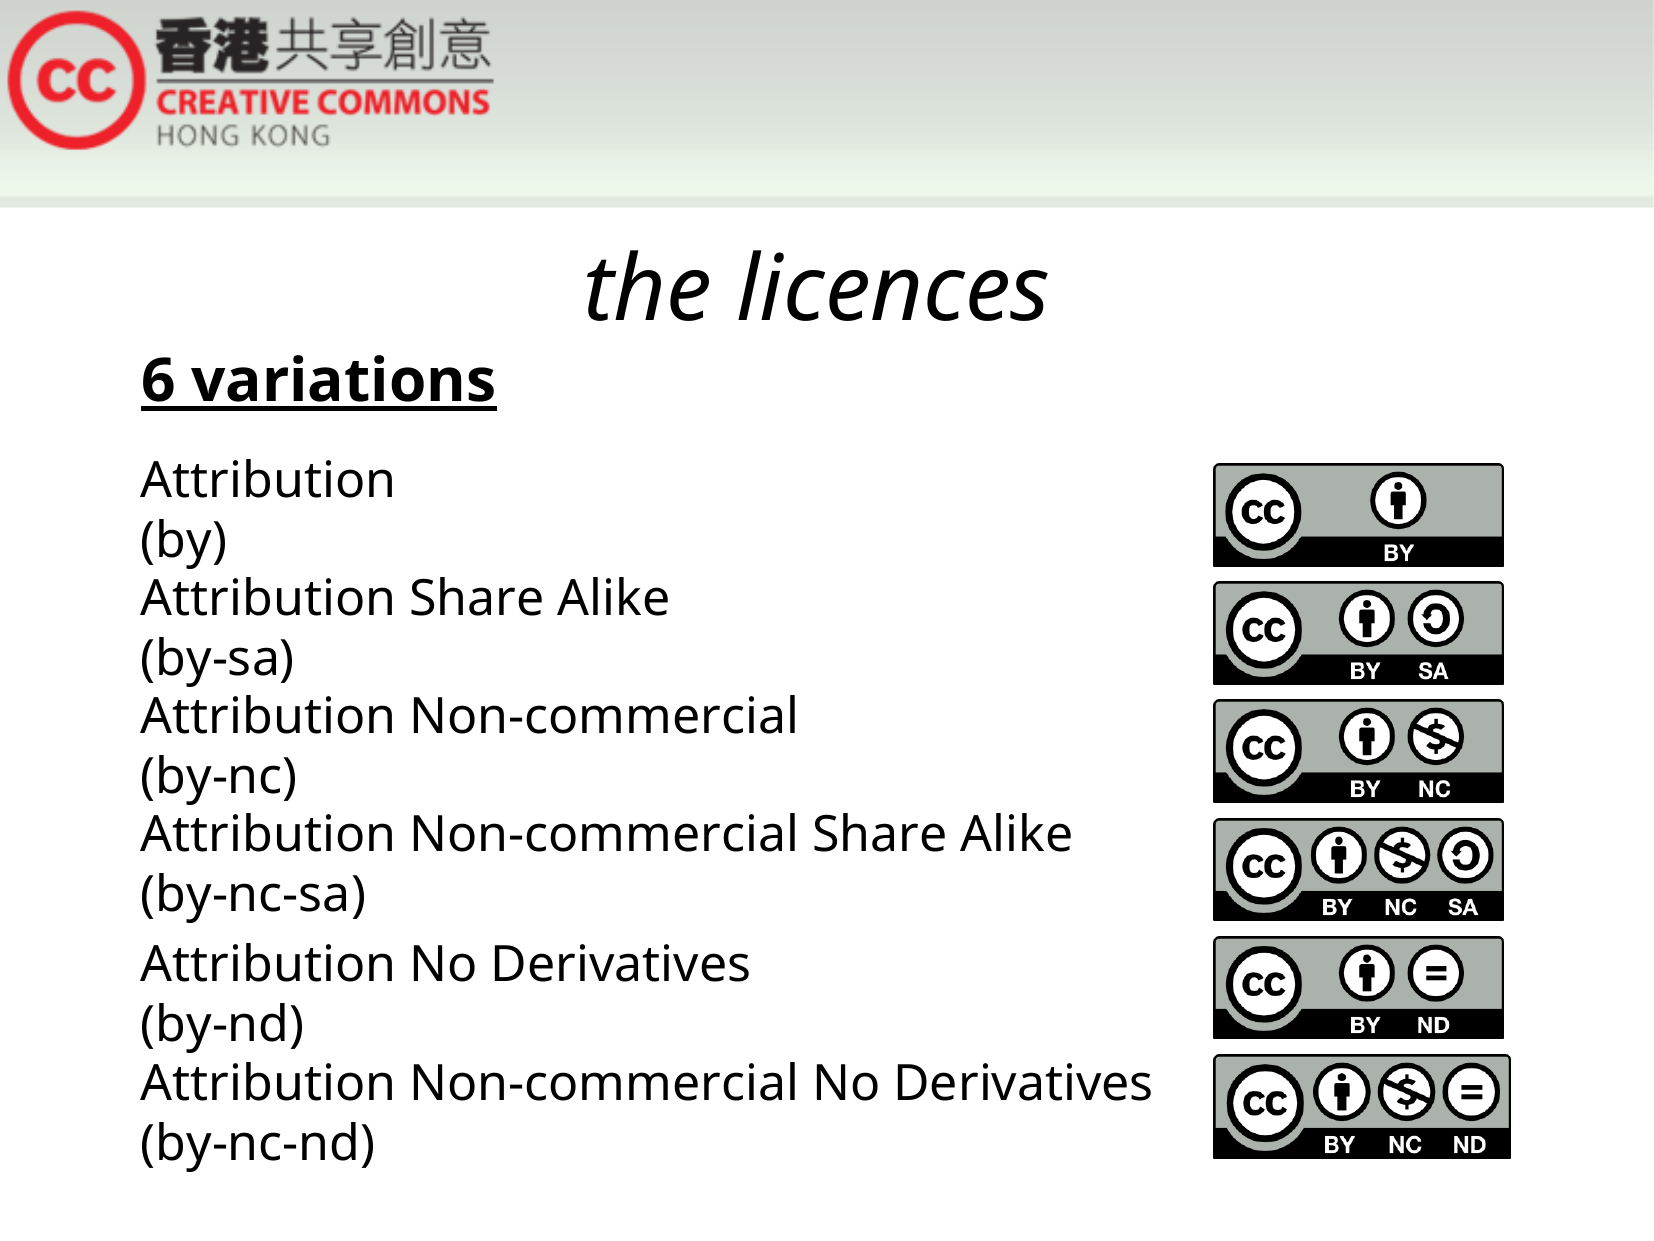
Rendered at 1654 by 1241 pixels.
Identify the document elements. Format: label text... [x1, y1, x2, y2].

text_box Attribution Non-commercial No Derivatives (by-nc-nd) [126, 1060, 1178, 1178]
text_box Attribution (by) [126, 440, 979, 576]
text_box Attribution No Derivatives (by-nd) [126, 930, 1190, 1060]
text_box Attribution Share Alike (by-sa) [126, 576, 960, 694]
text_box Attribution Non-commercial Share Alike (by-nc-sa) [126, 794, 1214, 930]
text_box Attribution Non-commercial (by-nc) [126, 676, 970, 812]
text_box the licences [114, 180, 1521, 388]
text_box 6 variations [126, 388, 512, 422]
picture [0, 0, 1654, 1241]
